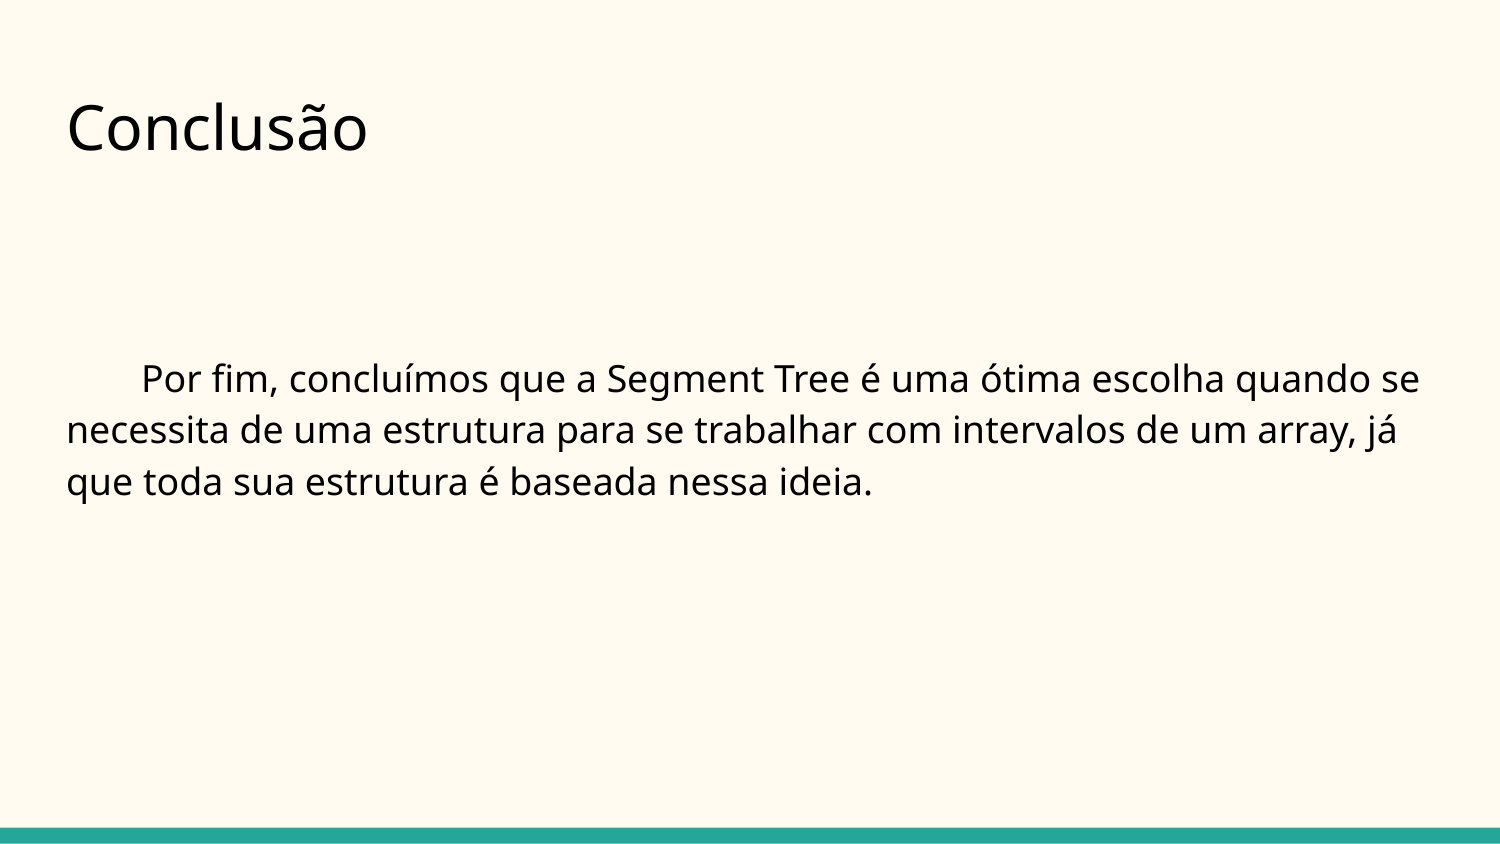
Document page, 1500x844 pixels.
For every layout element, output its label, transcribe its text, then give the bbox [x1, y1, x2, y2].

list Por fim, concluímos que a Segment Tree é uma ótima escolha quando se necessita de uma estrutura para se trabalhar com intervalos de um array, já que toda sua estrutura é baseada nessa ideia. [51, 333, 1449, 511]
title Conclusão [51, 72, 1449, 174]
